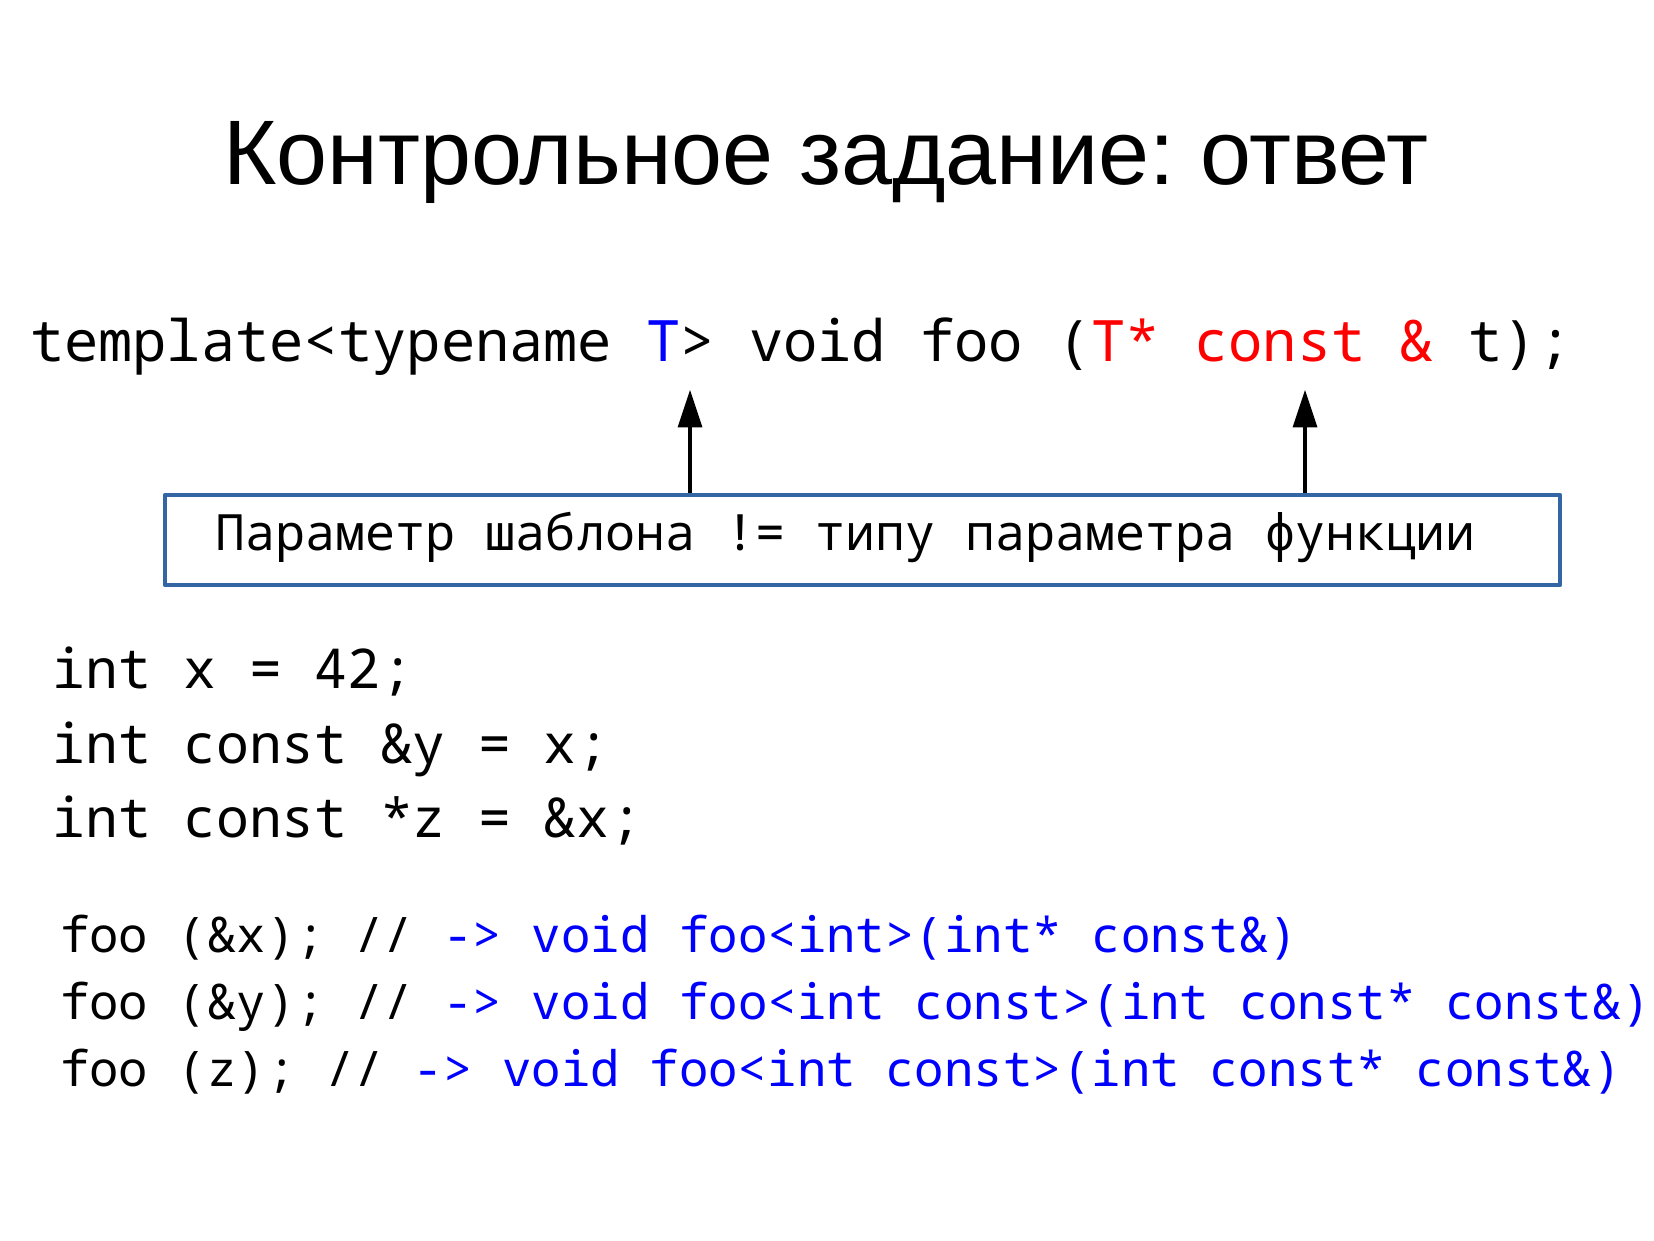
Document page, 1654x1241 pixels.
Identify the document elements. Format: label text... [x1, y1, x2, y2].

title Контрольное задание: ответ [82, 49, 1571, 257]
list foo (&x); // -> void foo<int>(int* const&) foo (&y); // -> void foo<int const>(int const* const&) foo (z); // -> void foo<int const>(int const* const&) [60, 900, 1654, 1186]
list int x = 42; int const &y = x; int const *z = &x; [52, 630, 1591, 856]
list Параметр шаблона != типу параметра функции [165, 495, 1561, 586]
list template<typename T> void foo (T* const & t); [30, 300, 1654, 420]
